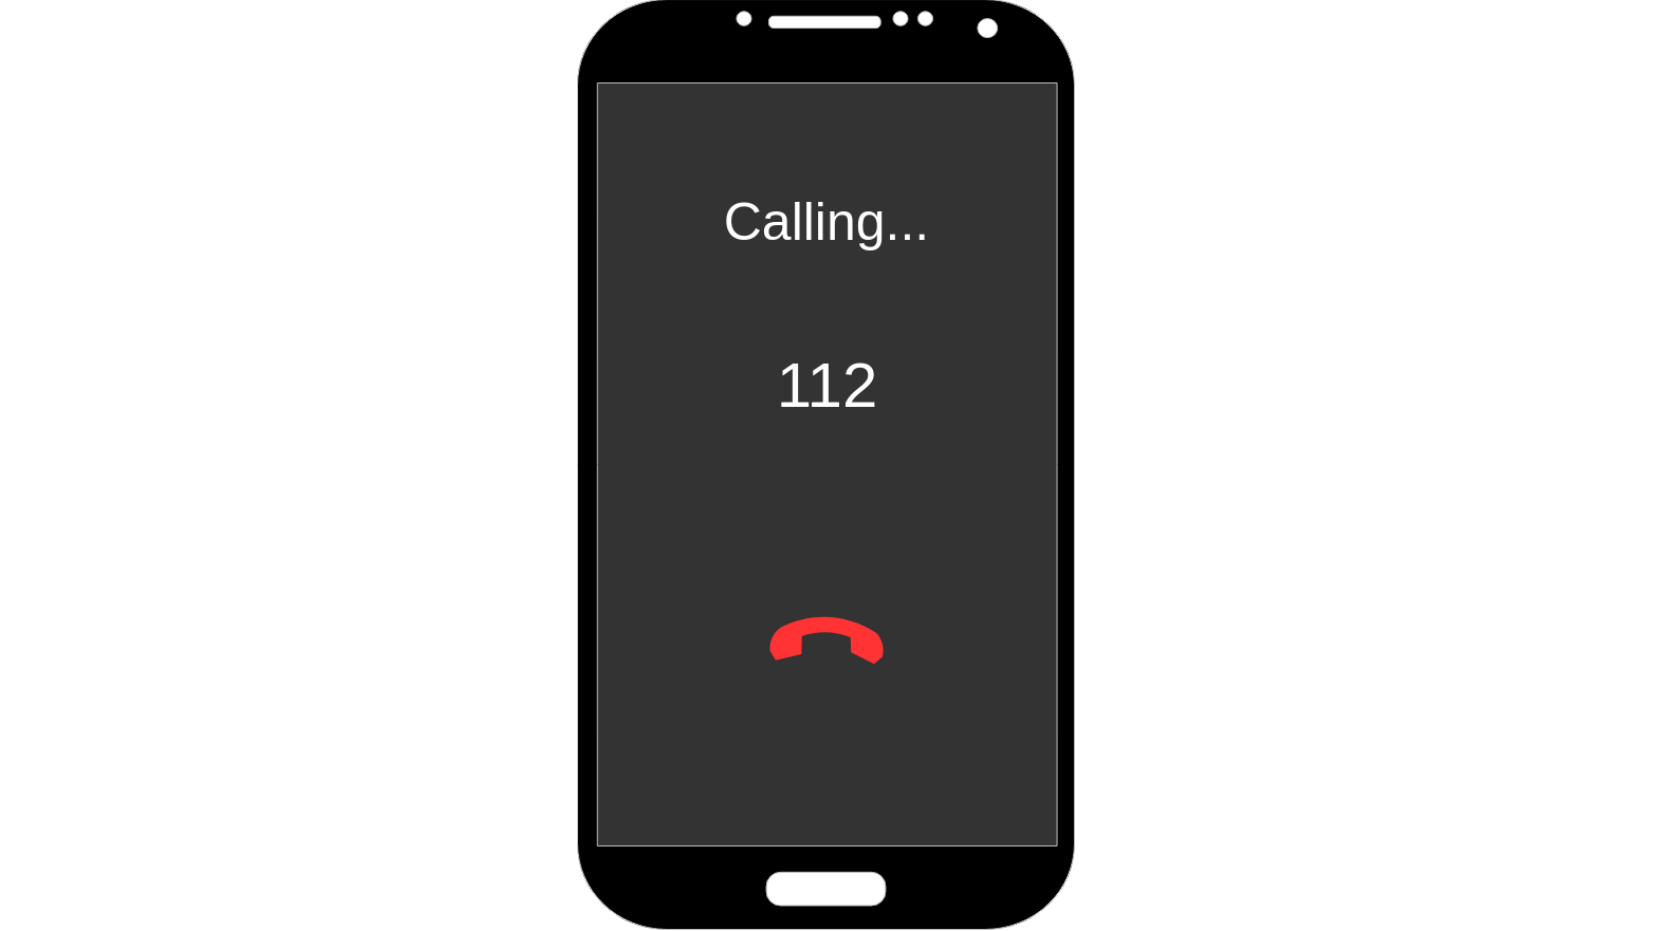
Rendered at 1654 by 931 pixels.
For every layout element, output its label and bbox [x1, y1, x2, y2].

picture [577, 0, 1075, 930]
